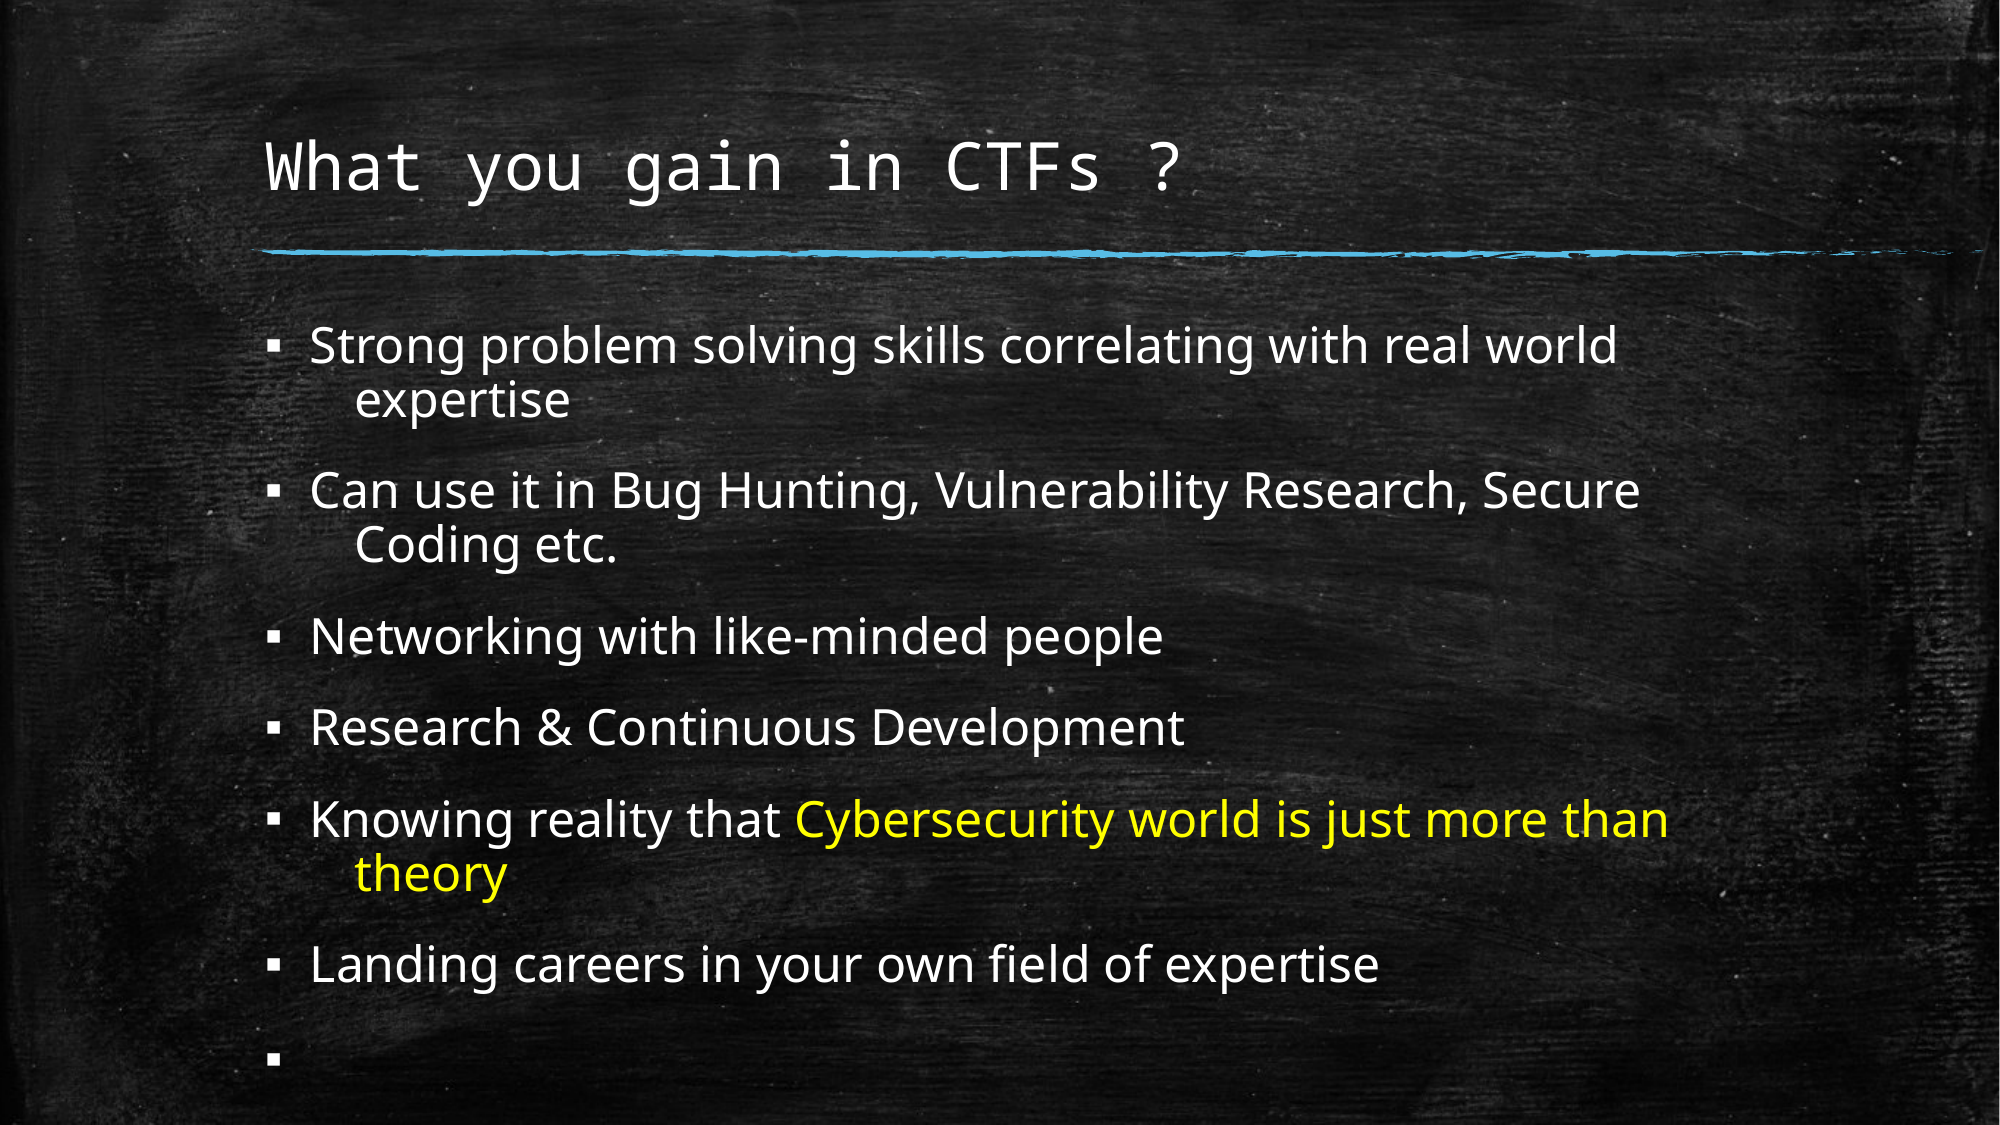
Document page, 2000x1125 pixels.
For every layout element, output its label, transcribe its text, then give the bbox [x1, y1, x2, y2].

title What you gain in CTFs ? [249, 45, 1750, 213]
list Strong problem solving skills correlating with real world expertise Can use it in Bug Hunting, Vulnerability Research, Secure Coding etc. Networking with like-minded people Research & Continuous Development Knowing reality that Cybersecurity world is just more than theory Landing careers in your own field of expertise [249, 312, 1750, 1013]
